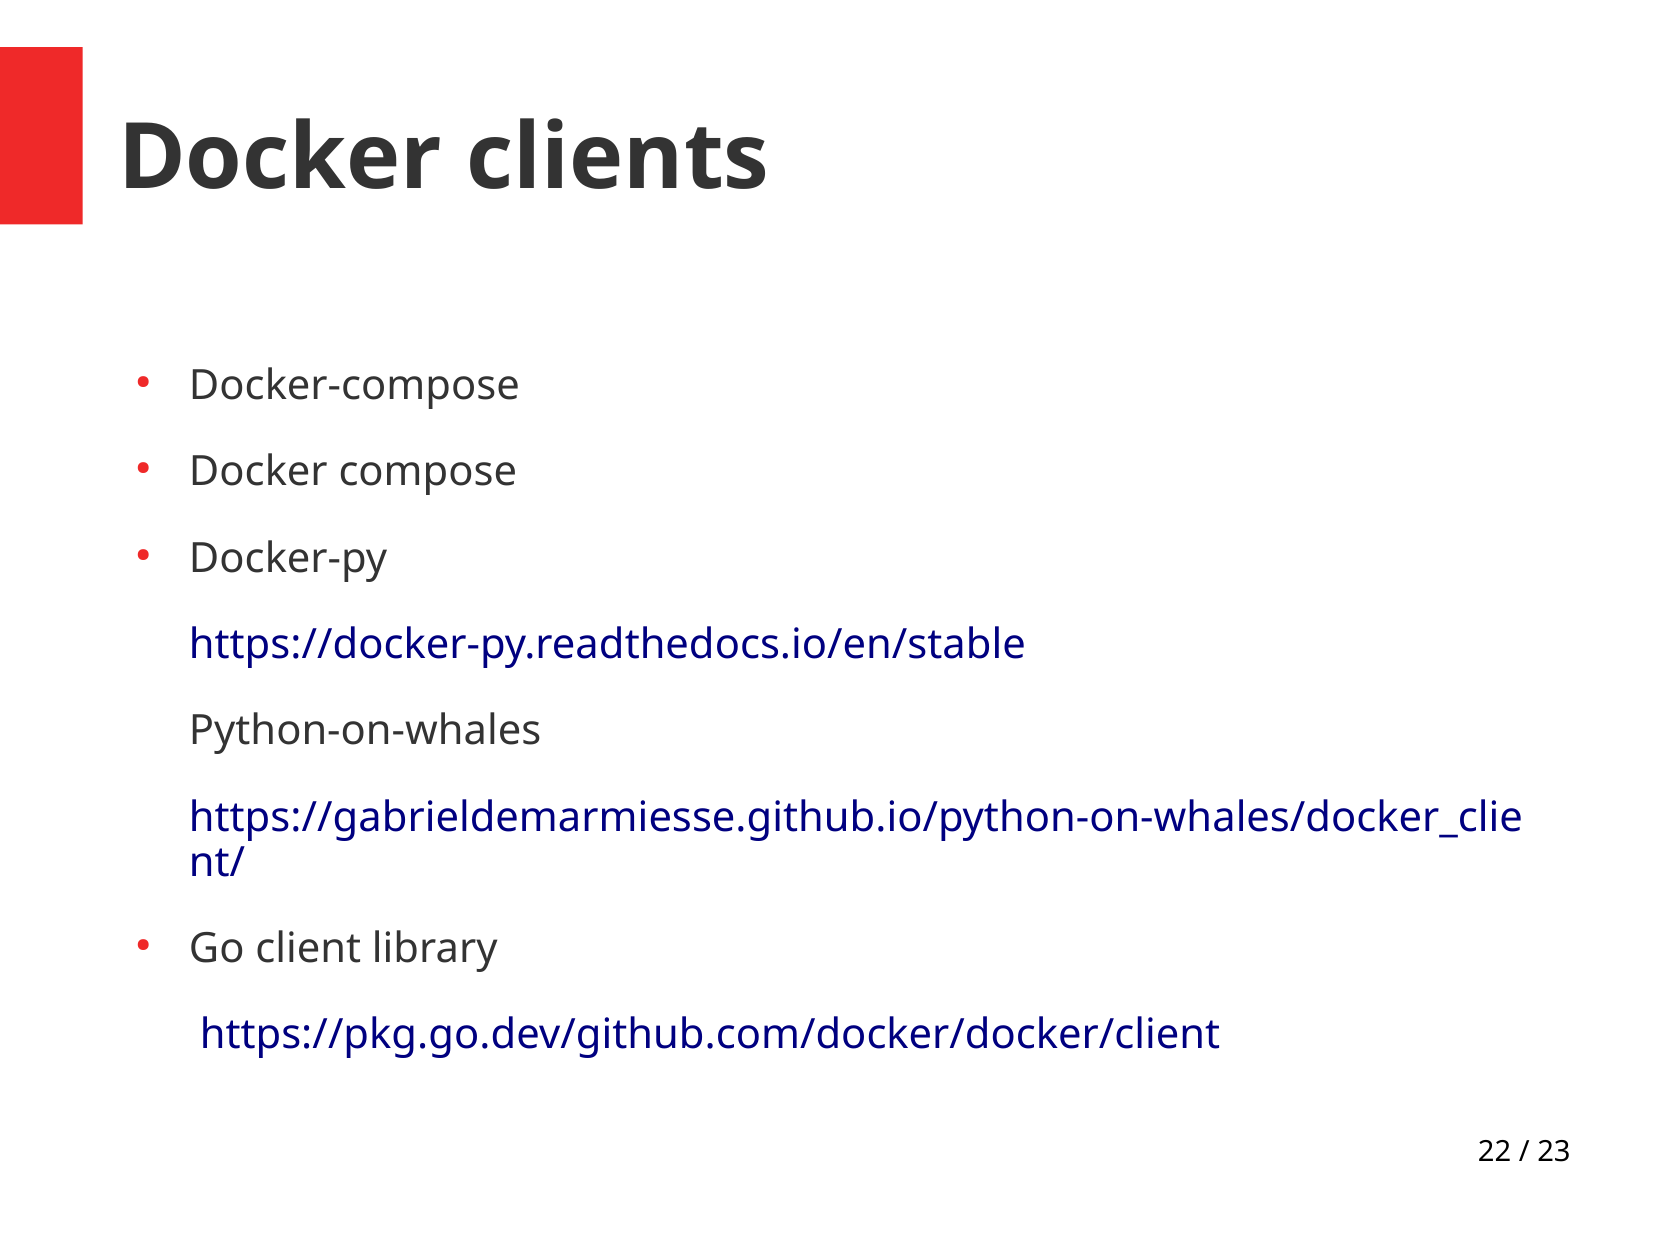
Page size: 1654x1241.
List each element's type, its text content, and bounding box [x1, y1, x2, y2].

list Docker-compose Docker compose Docker-py https://docker-py.readthedocs.io/en/stable Python-on-whales https://gabrieldemarmiesse.github.io/python-on-whales/docker_client/ Go client library https://pkg.go.dev/github.com/docker/docker/client [118, 354, 1536, 1074]
title Docker clients [118, 49, 1571, 257]
